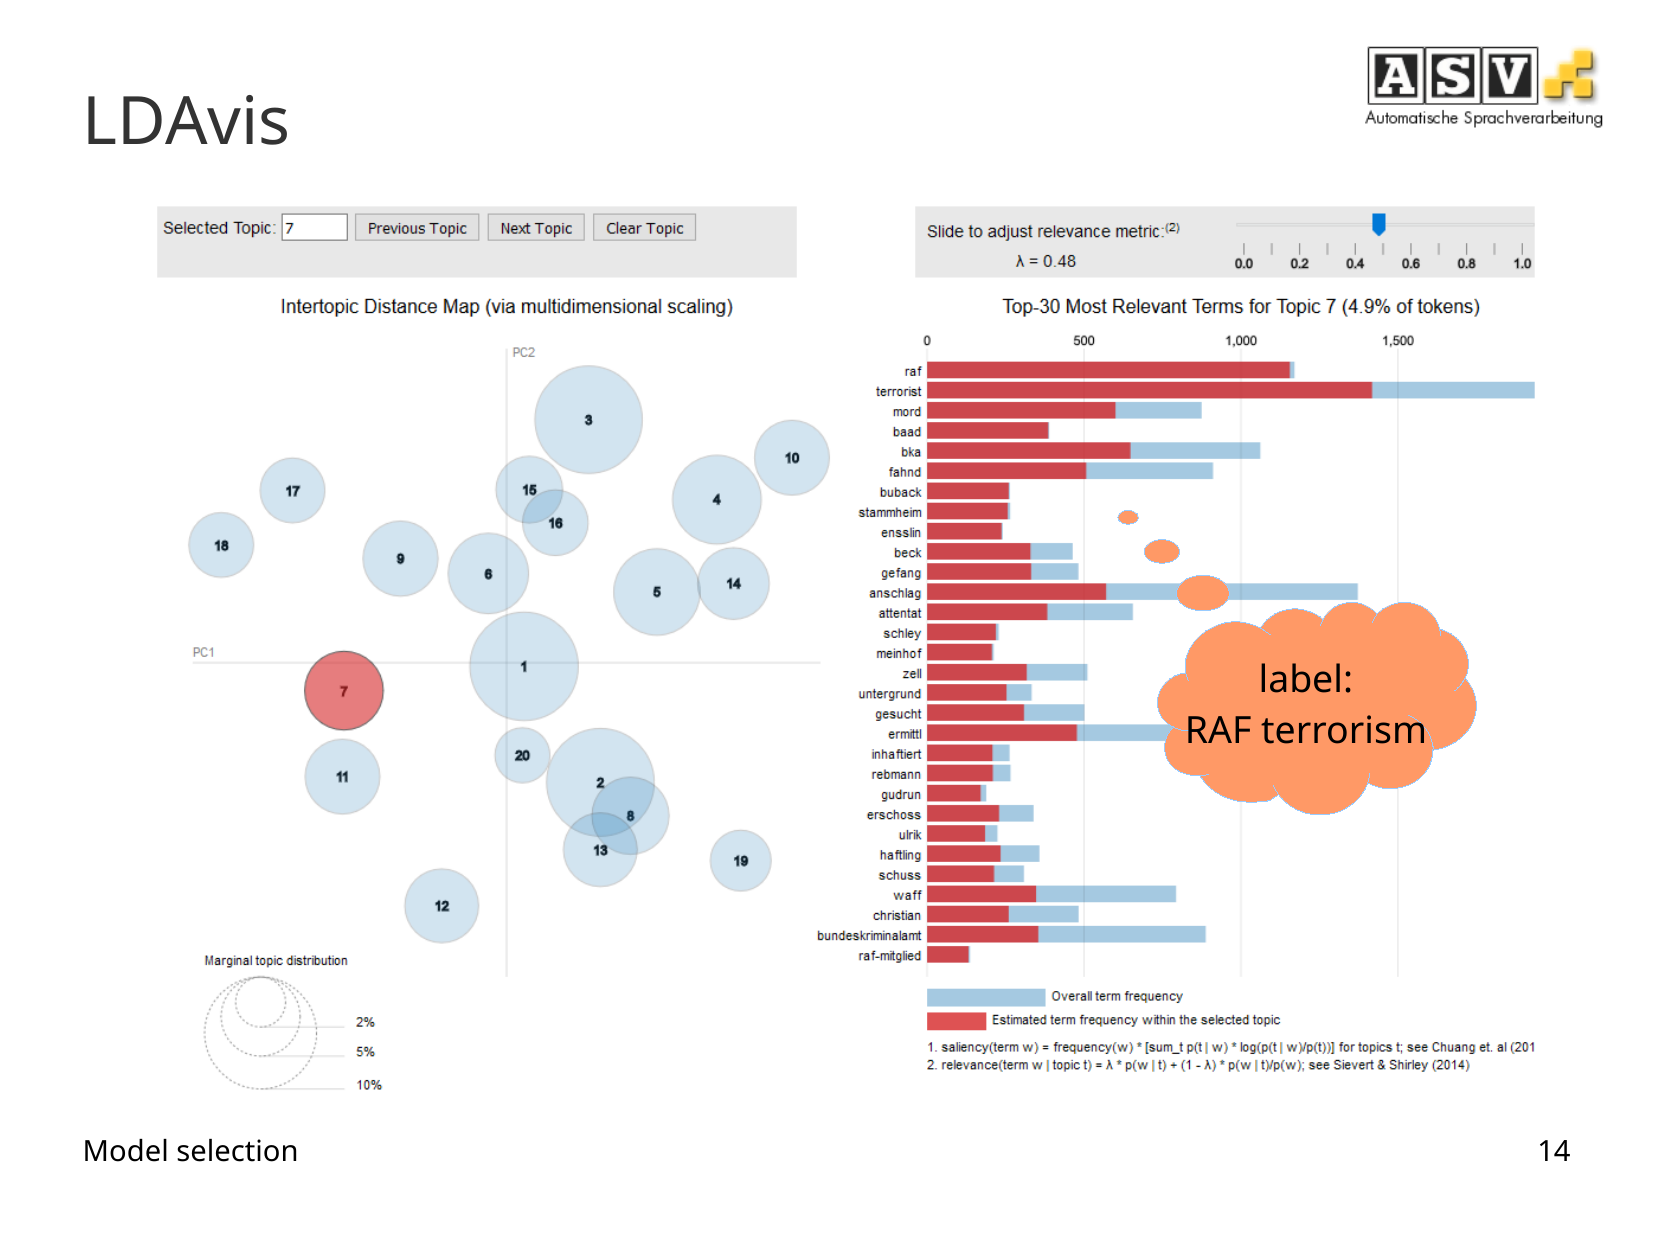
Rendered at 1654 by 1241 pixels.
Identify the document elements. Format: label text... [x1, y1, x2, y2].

text_box label: RAF terrorism [1176, 575, 1230, 611]
picture [1364, 43, 1605, 129]
picture [149, 197, 1536, 1105]
title LDAvis [82, 49, 1347, 189]
text_box label: RAF terrorism [1157, 602, 1477, 815]
text_box label: RAF terrorism [1144, 539, 1180, 564]
